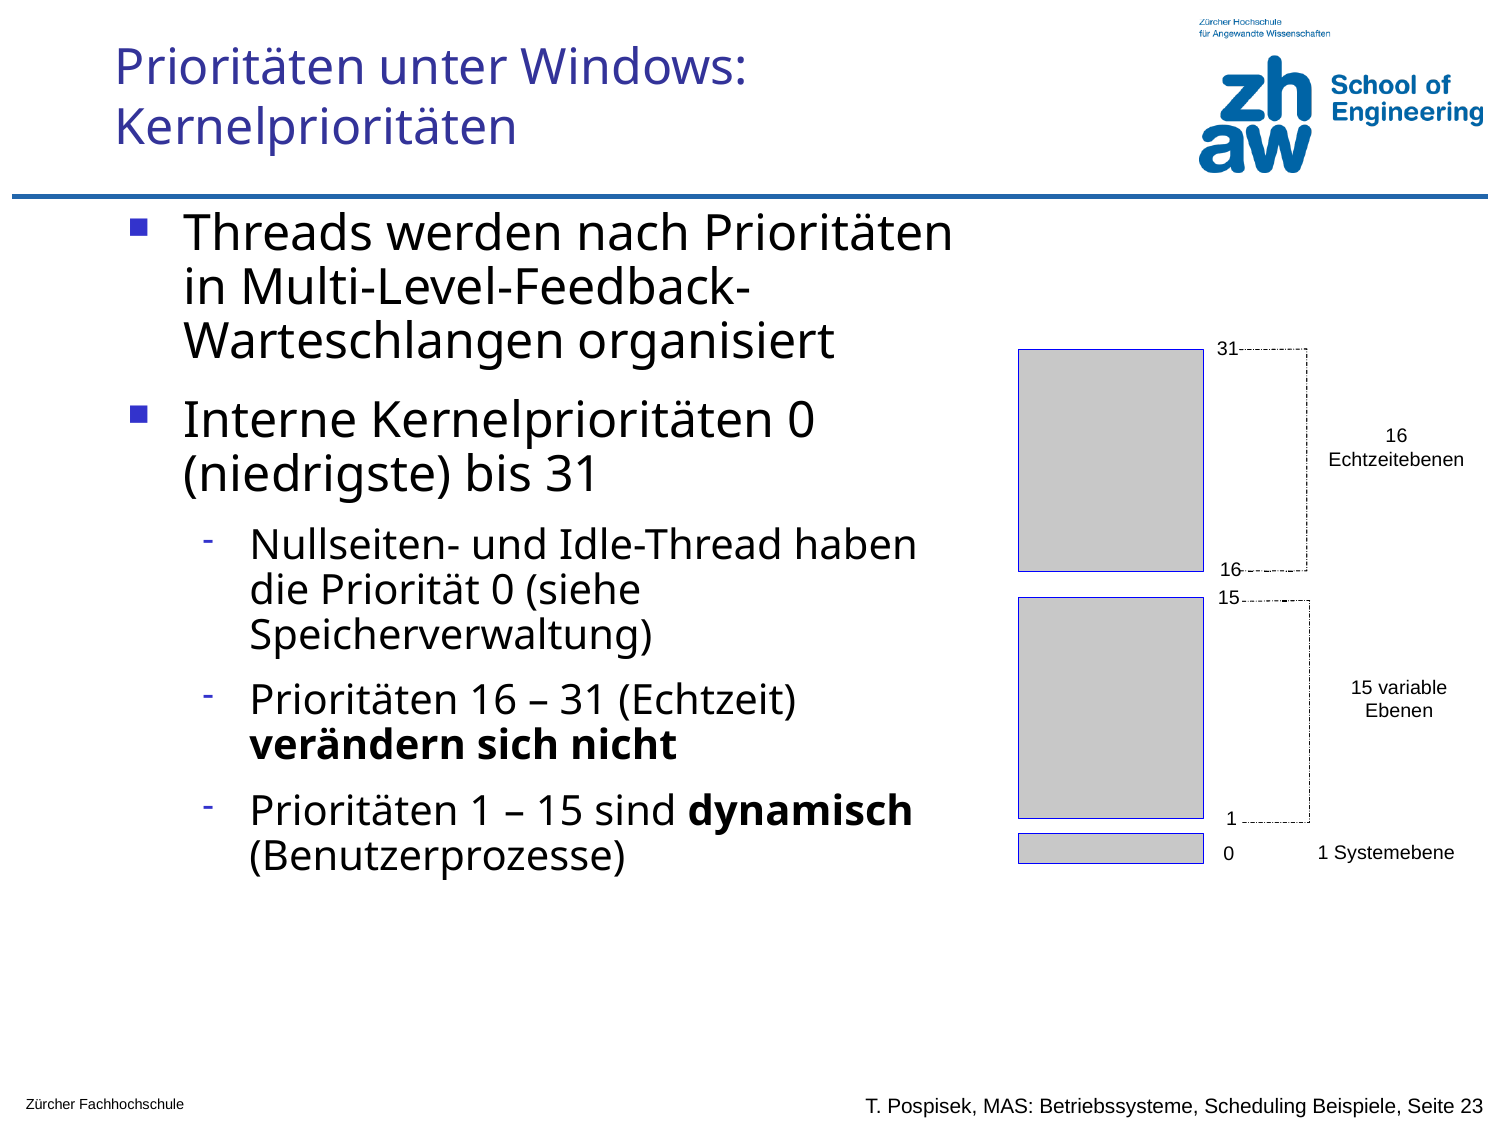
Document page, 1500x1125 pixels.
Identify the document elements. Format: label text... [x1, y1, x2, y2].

title Prioritäten unter Windows: Kernelprioritäten [99, 50, 1146, 163]
picture [1199, 19, 1483, 173]
list Threads werden nach Prioritäten in Multi-Level-Feedback-Warteschlangen organisiert Interne Kernelprioritäten 0 (niedrigste) bis 31 Nullseiten- und Idle-Thread haben die Priorität 0 (siehe Speicherverwaltung) Prioritäten 16 – 31 (Echtzeit) verändern sich nicht Prioritäten 1 – 15 sind dynamisch (Benutzerprozesse) [112, 200, 981, 963]
picture [1015, 330, 1483, 875]
